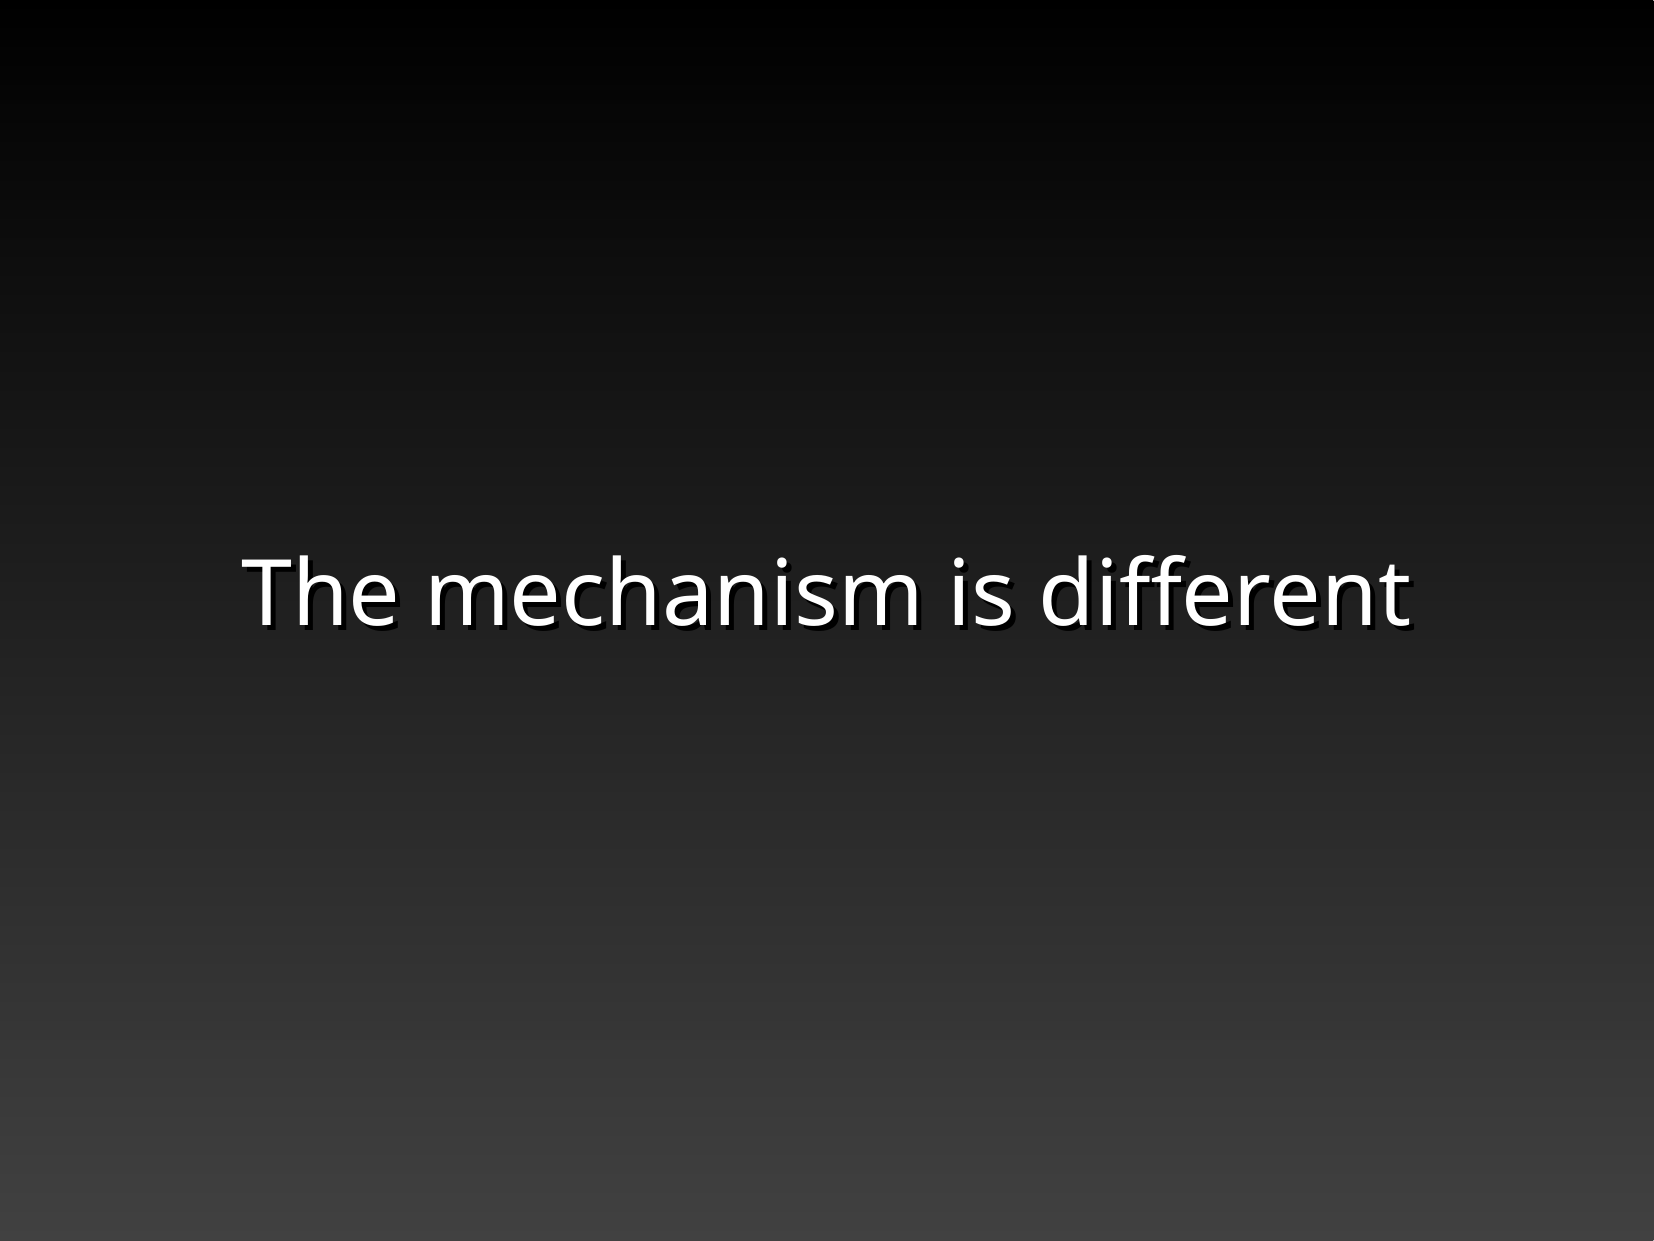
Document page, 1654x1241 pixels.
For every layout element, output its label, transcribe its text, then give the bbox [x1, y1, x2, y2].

title The mechanism is different [82, 493, 1571, 687]
